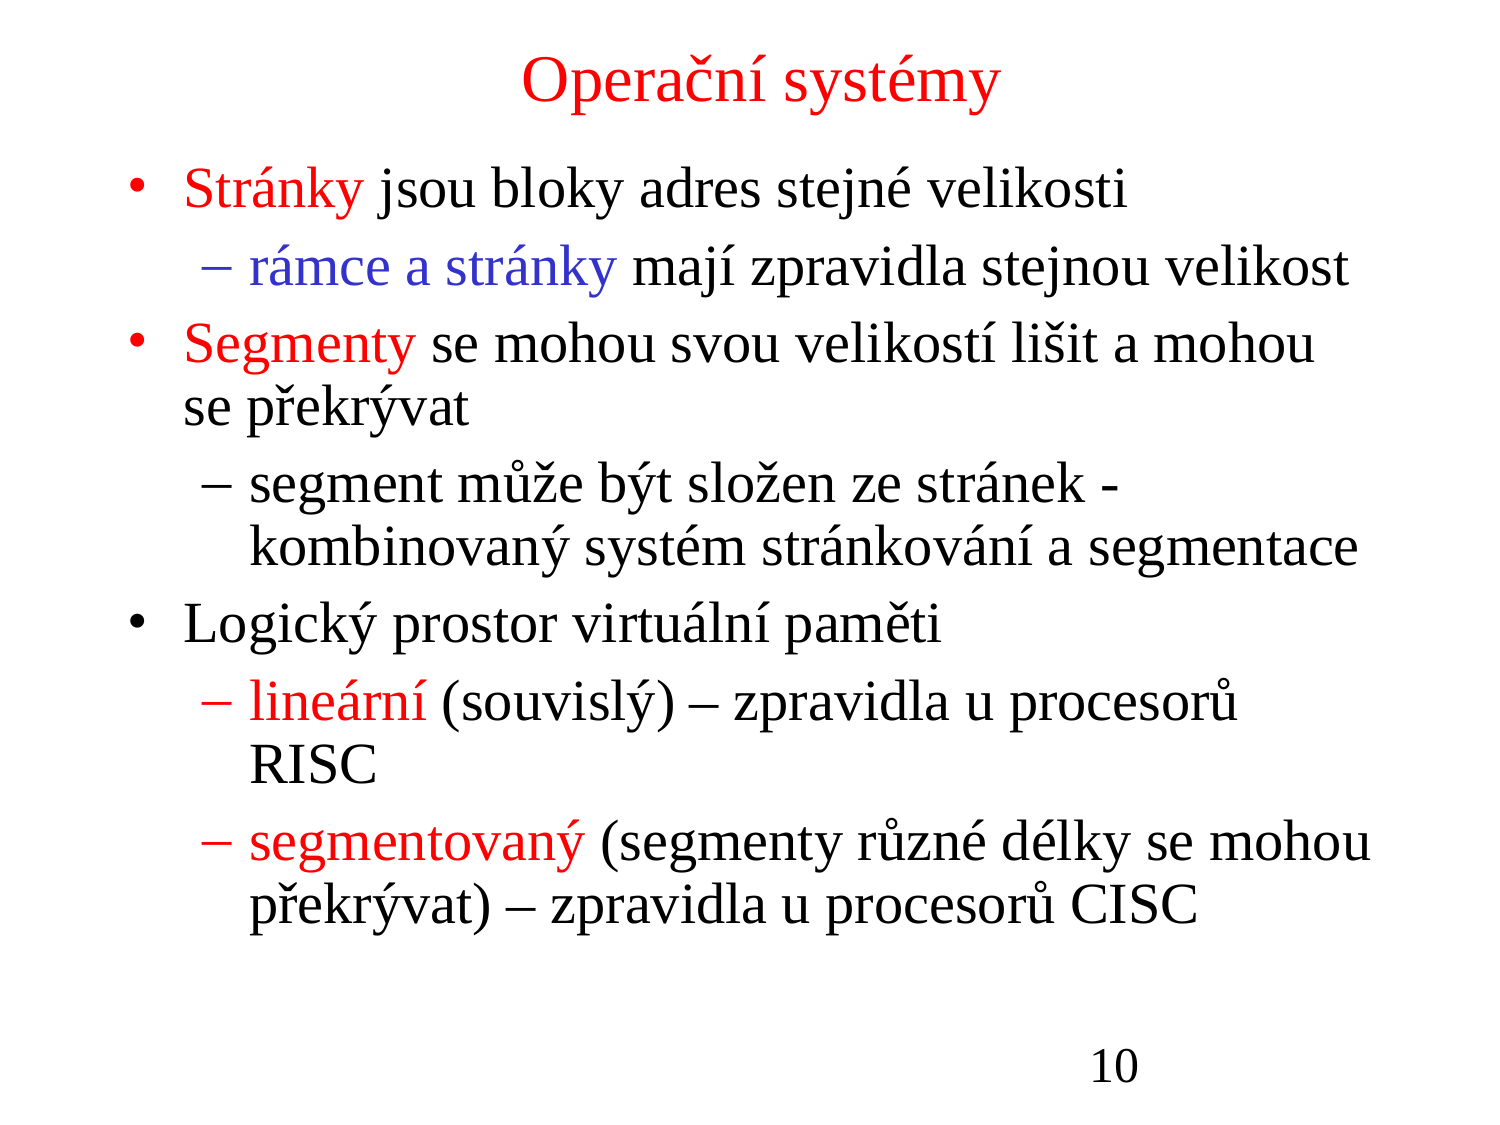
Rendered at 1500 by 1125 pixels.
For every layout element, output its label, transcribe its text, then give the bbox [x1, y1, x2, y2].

title Operační systémy [125, 0, 1401, 151]
list Stránky jsou bloky adres stejné velikosti rámce a stránky mají zpravidla stejnou velikost Segmenty se mohou svou velikostí lišit a mohou se překrývat segment může být složen ze stránek - kombinovaný systém stránkování a segmentace Logický prostor virtuální paměti lineární (souvislý) – zpravidla u procesorů RISC segmentovaný (segmenty různé délky se mohou překrývat) – zpravidla u procesorů CISC [112, 149, 1388, 1000]
